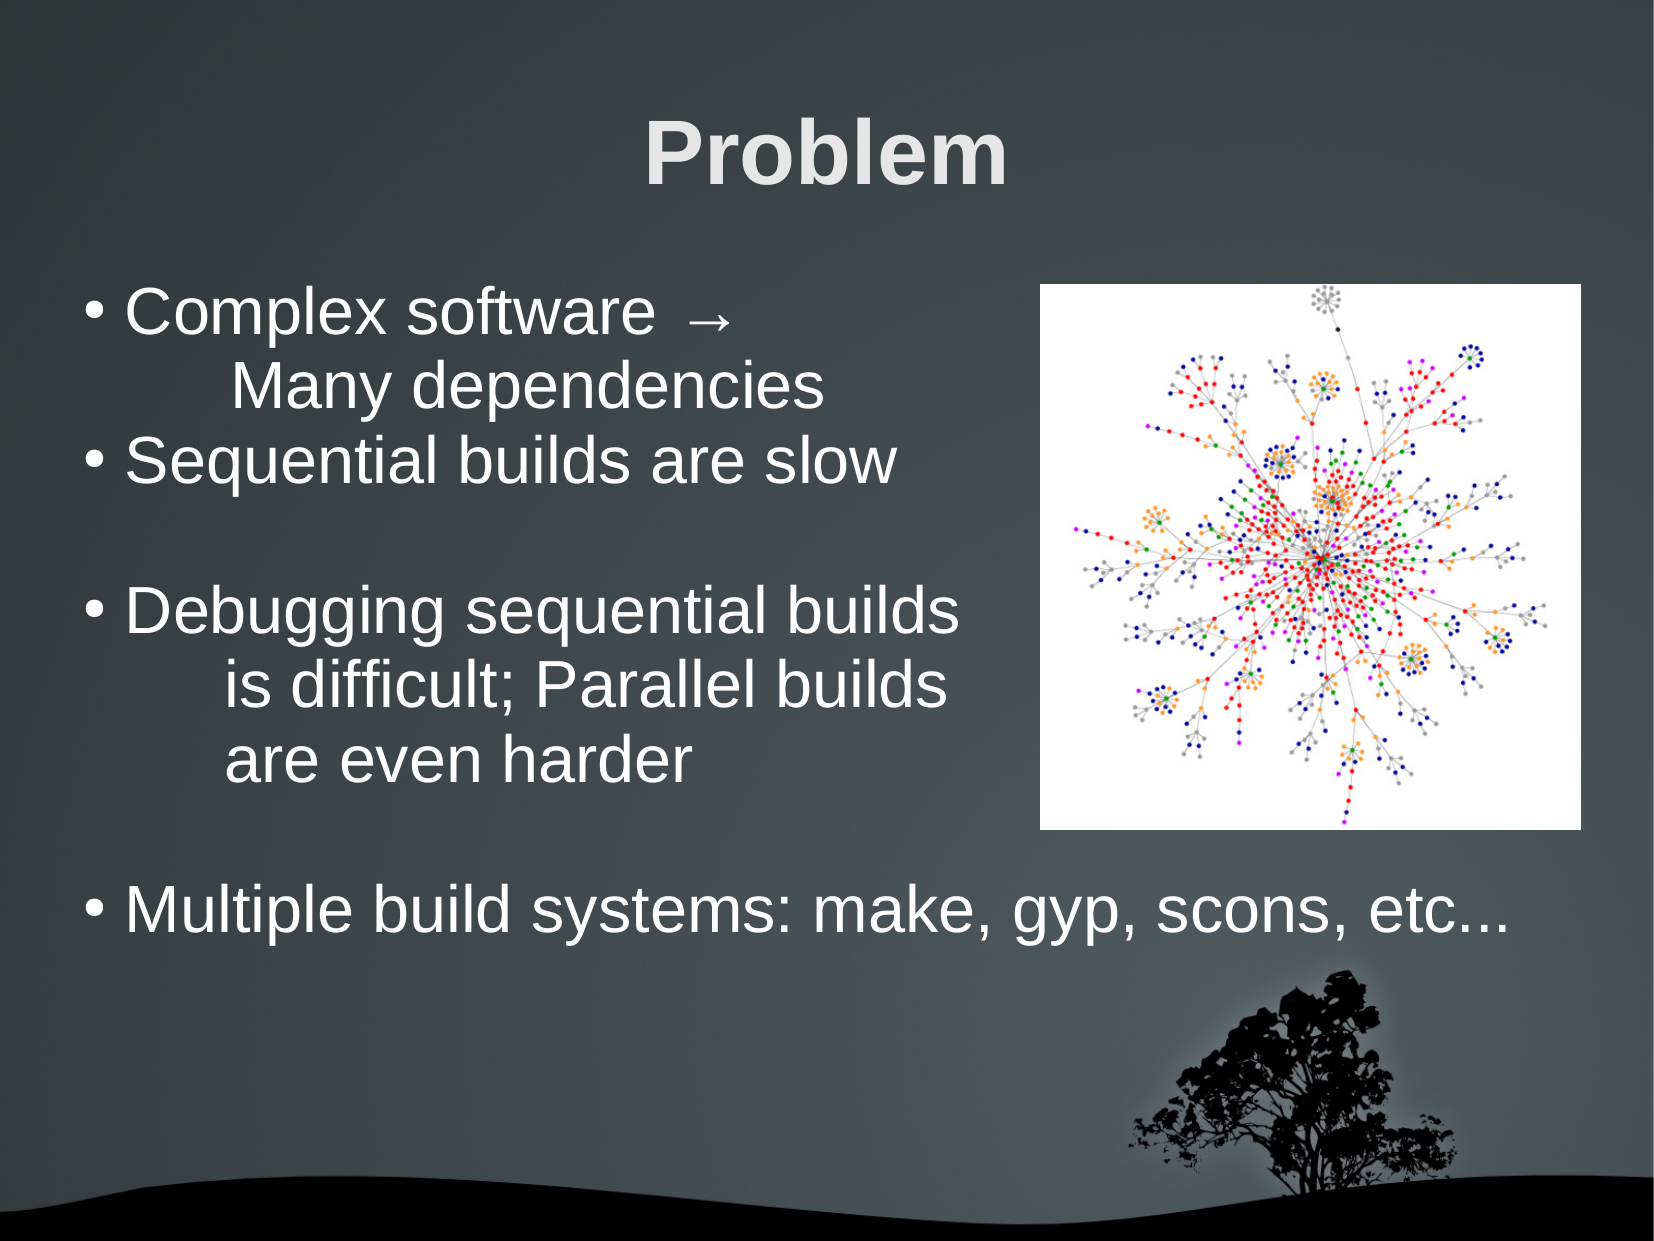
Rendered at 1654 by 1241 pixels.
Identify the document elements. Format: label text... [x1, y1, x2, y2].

title Problem [82, 49, 1571, 257]
picture [0, 0, 1654, 1241]
subtitle Complex software → Many dependencies Sequential builds are slow Debugging sequential builds is difficult; Parallel builds are even harder Multiple build systems: make, gyp, scons, etc... [82, 273, 1571, 947]
